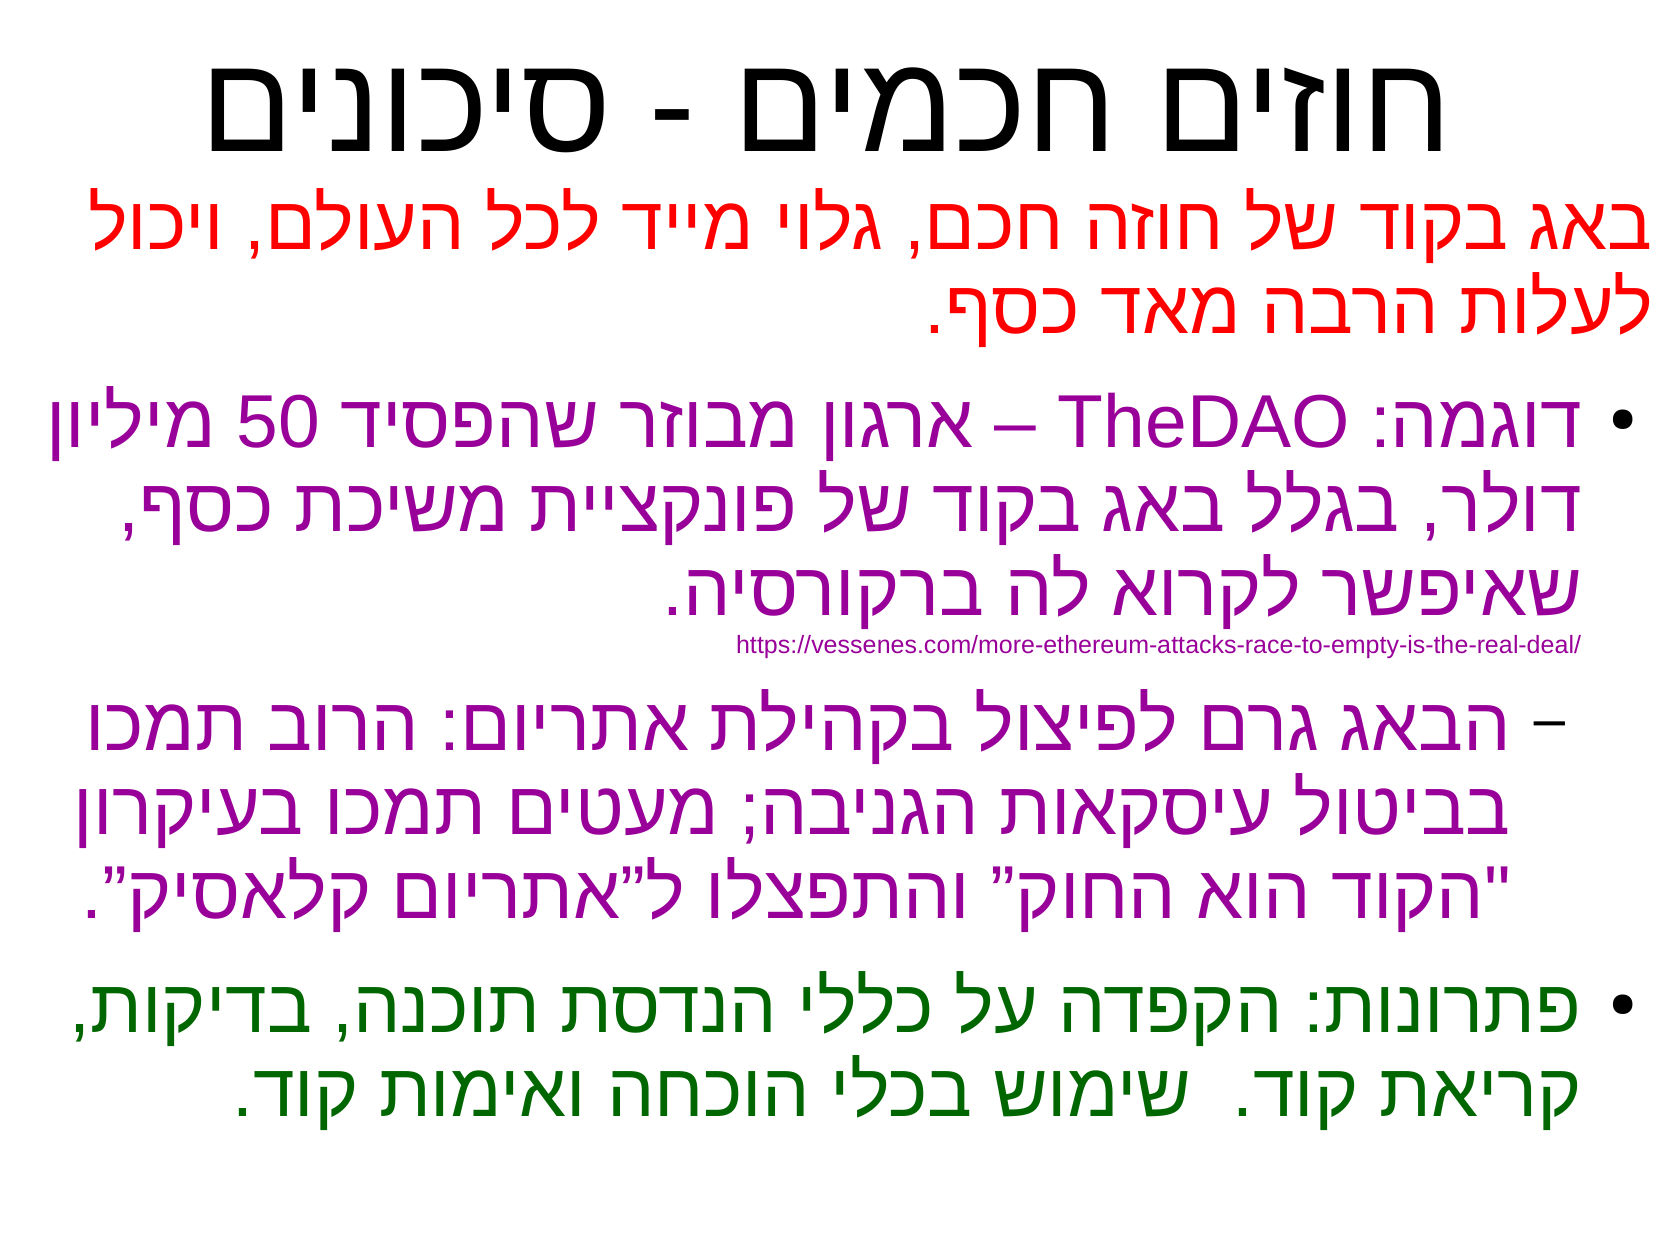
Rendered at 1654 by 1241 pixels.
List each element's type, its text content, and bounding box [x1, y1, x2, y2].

list באג בקוד של חוזה חכם, גלוי מייד לכל העולם, ויכול לעלות הרבה מאד כסף. דוגמה: TheDAO – ארגון מבוזר שהפסיד 50 מיליון דולר, בגלל באג בקוד של פונקציית משיכת כסף, שאיפשר לקרוא לה ברקורסיה. https://vessenes.com/more-ethereum-attacks-race-to-empty-is-the-real-deal/ הבאג גרם לפיצול בקהילת אתריום: הרוב תמכו בביטול עיסקאות הגניבה; מעטים תמכו בעיקרון "הקוד הוא החוק” והתפצלו ל”אתריום קלאסיק”. פתרונות: הקפדה על כללי הנדסת תוכנה, בדיקות, קריאת קוד. שימוש בכלי הוכחה ואימות קוד. [0, 181, 1654, 1216]
title חוזים חכמים - סיכונים [0, 0, 1654, 181]
